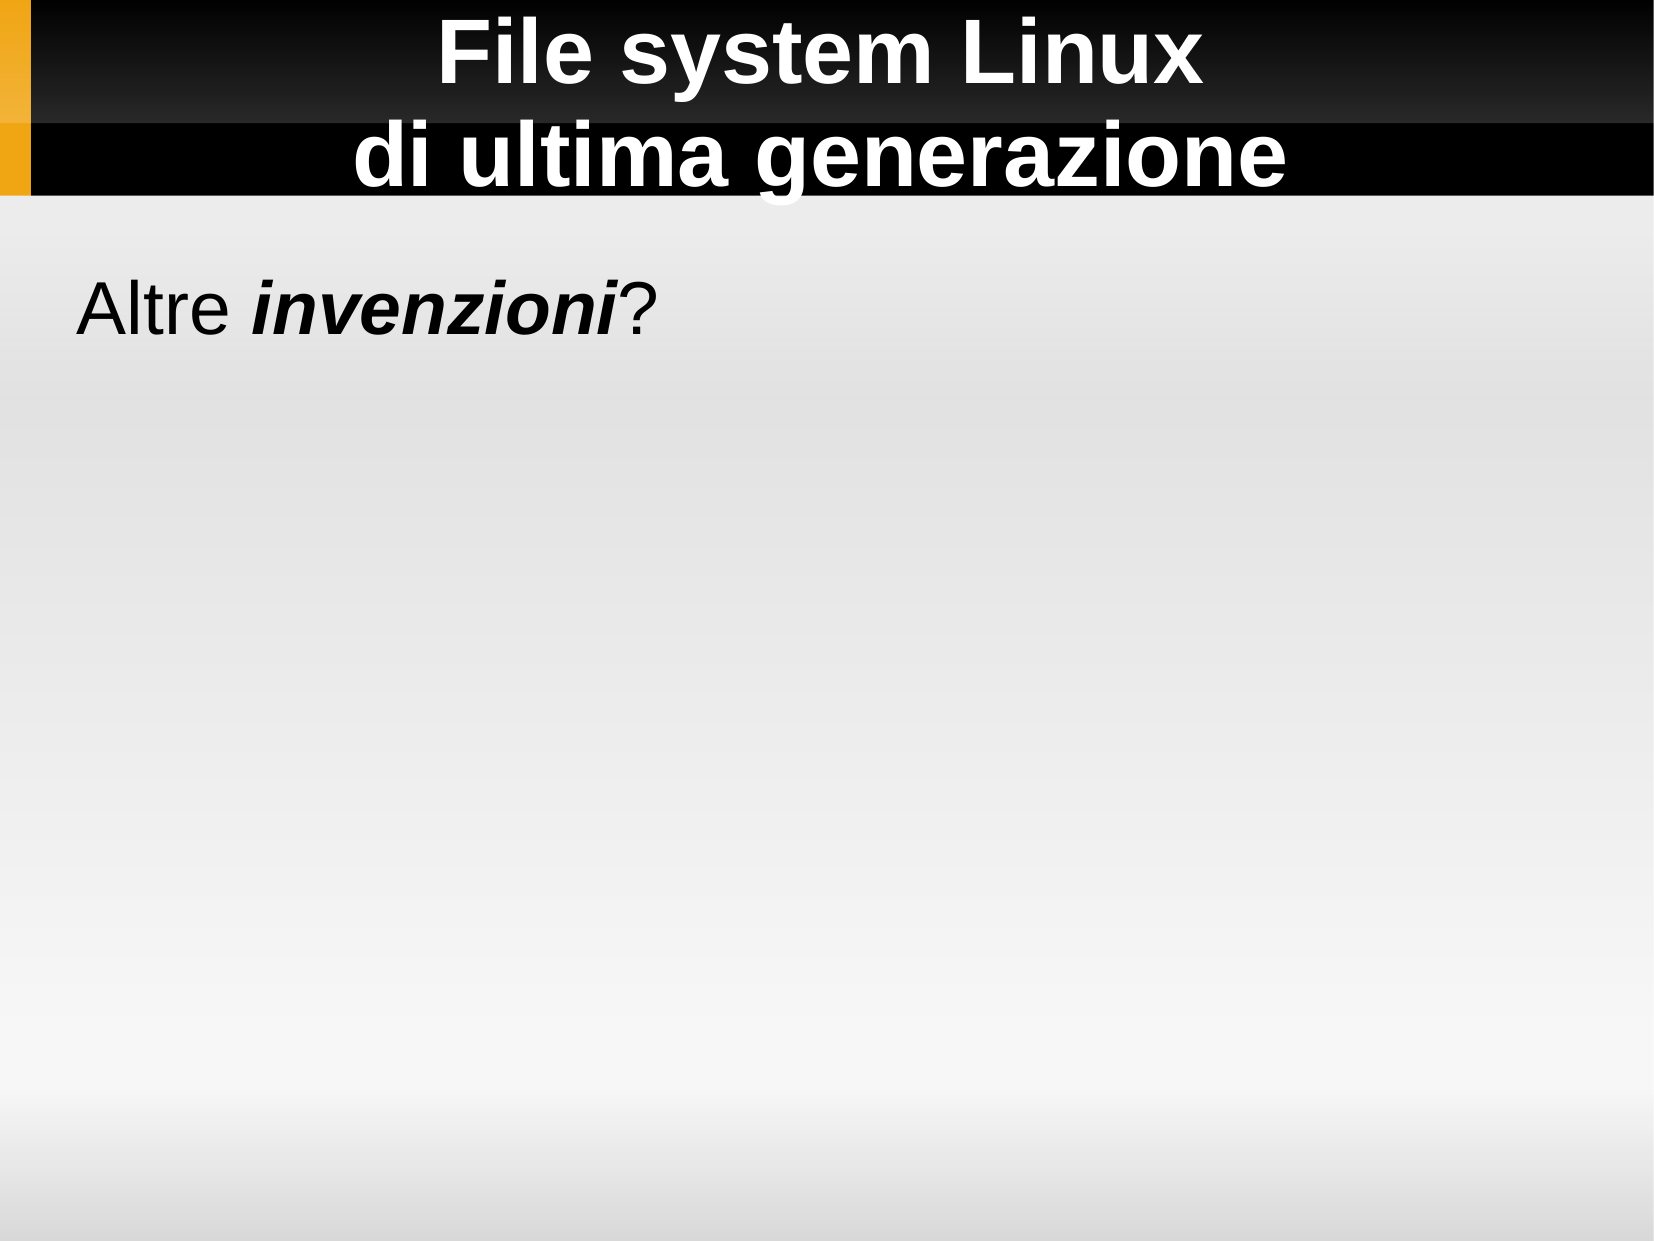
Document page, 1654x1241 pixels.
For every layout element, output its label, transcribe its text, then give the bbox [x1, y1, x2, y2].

list Altre invenzioni? [76, 266, 1607, 1071]
picture [0, 0, 1654, 1241]
title File system Linux di ultima generazione [76, 0, 1565, 208]
